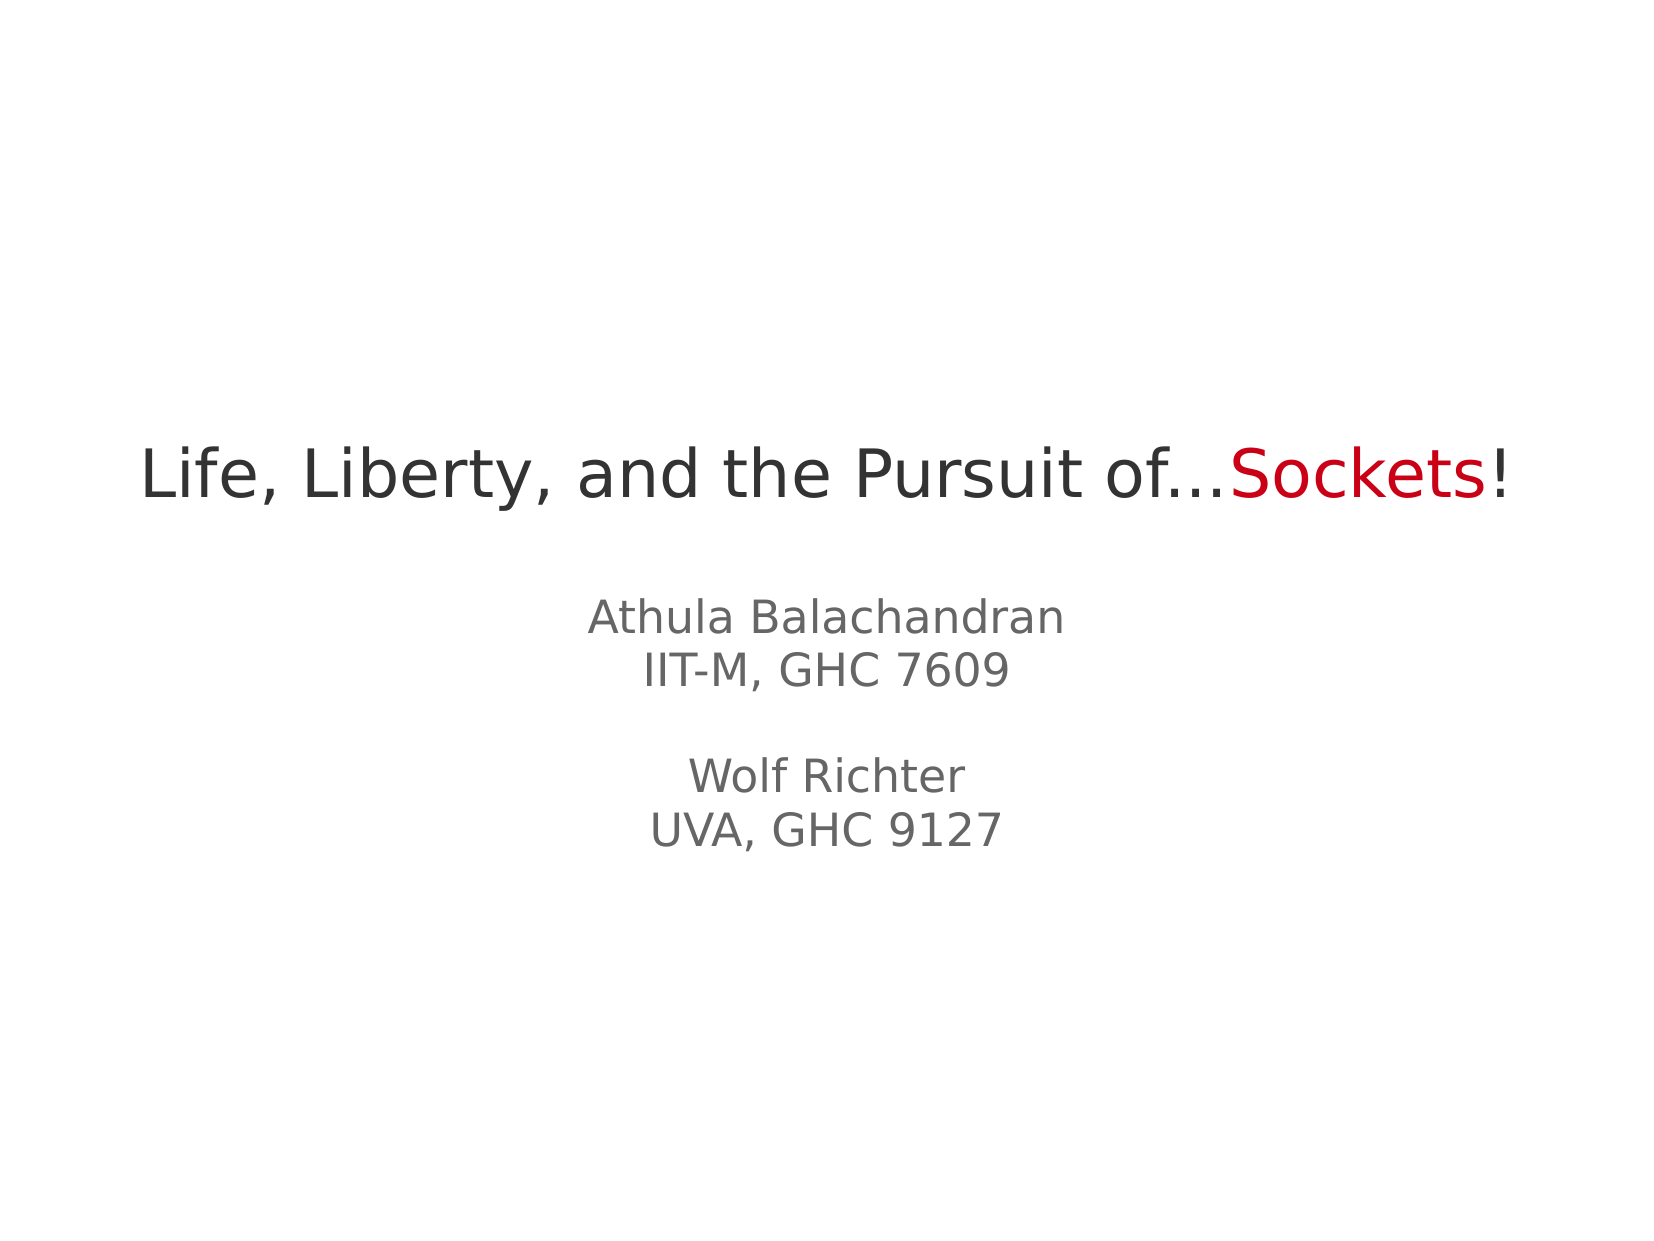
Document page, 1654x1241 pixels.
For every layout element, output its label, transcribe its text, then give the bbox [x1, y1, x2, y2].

subtitle Life, Liberty, and the Pursuit of...Sockets! Athula Balachandran IIT-M, GHC 7609 Wolf Richter UVA, GHC 9127 [82, 56, 1571, 1102]
